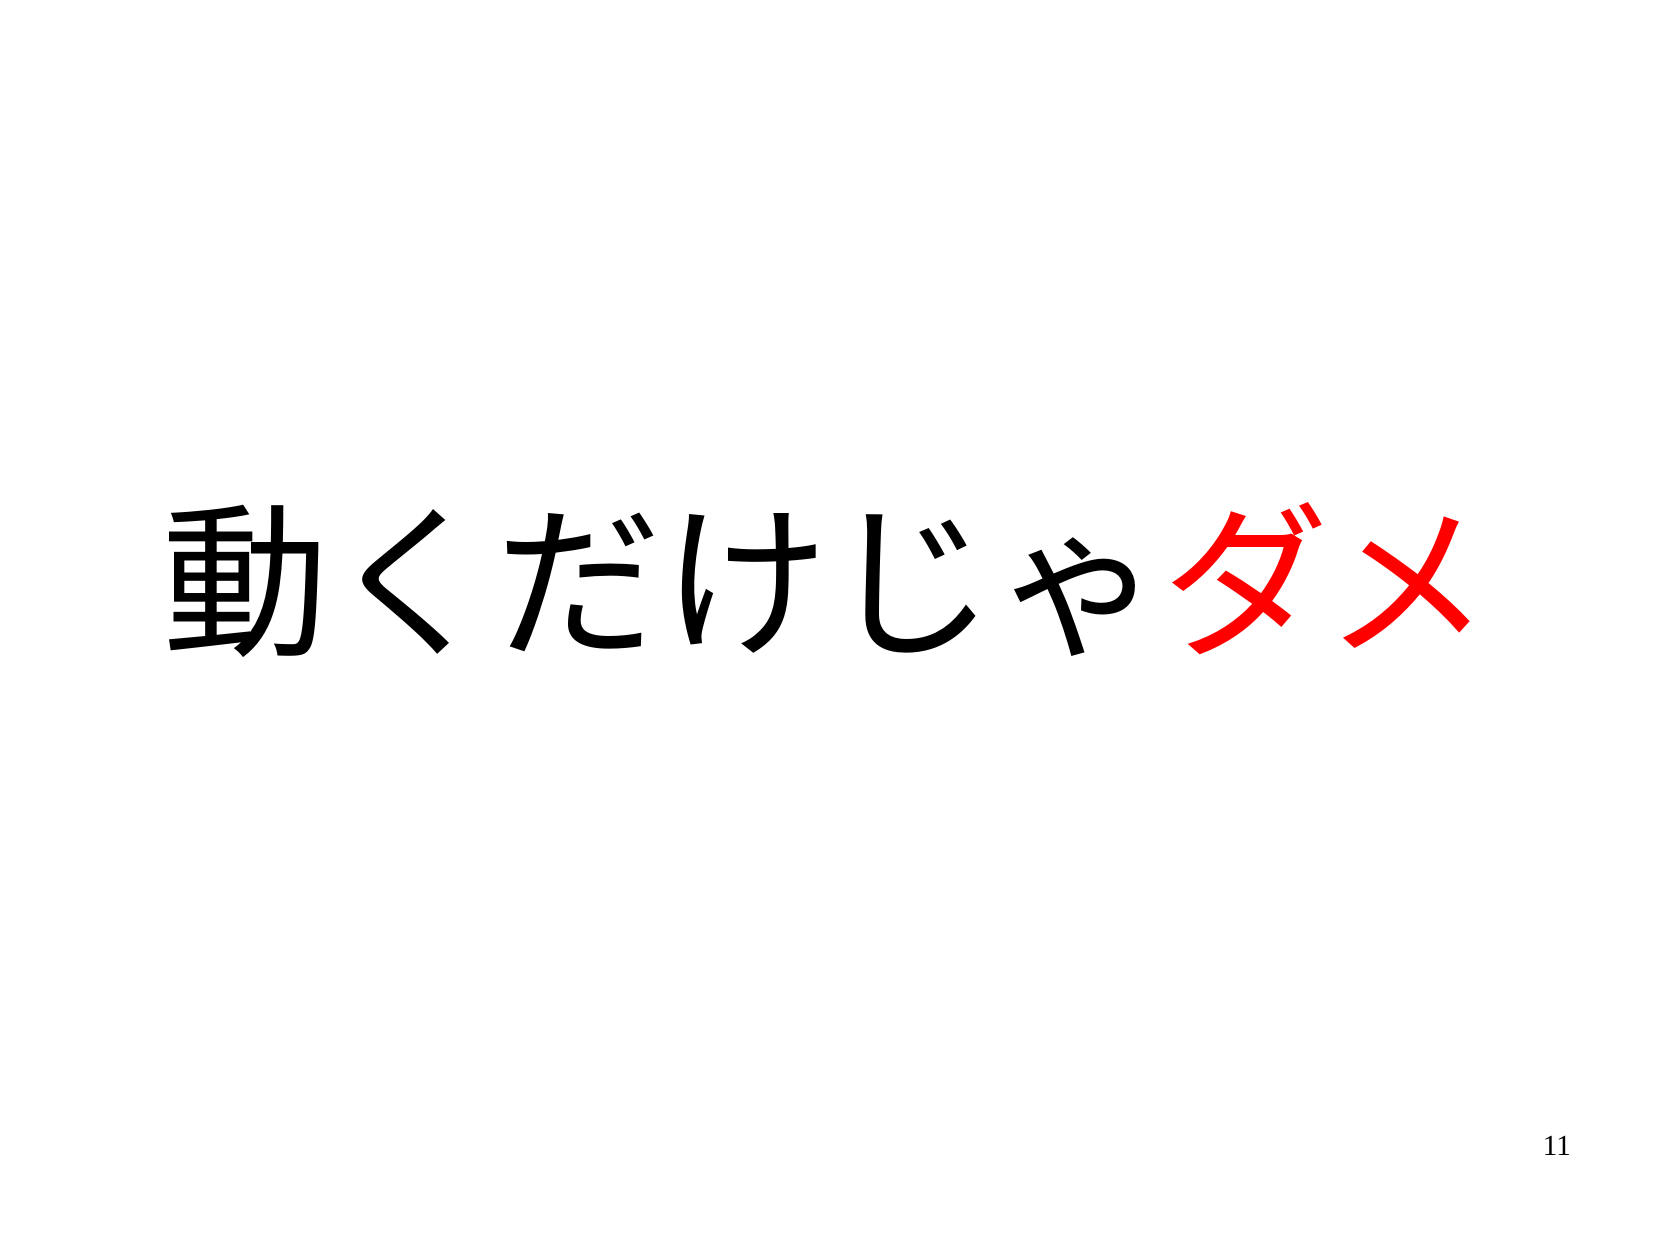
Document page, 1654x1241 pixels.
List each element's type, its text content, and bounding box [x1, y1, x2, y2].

subtitle 動くだけじゃダメ [82, 56, 1571, 1102]
